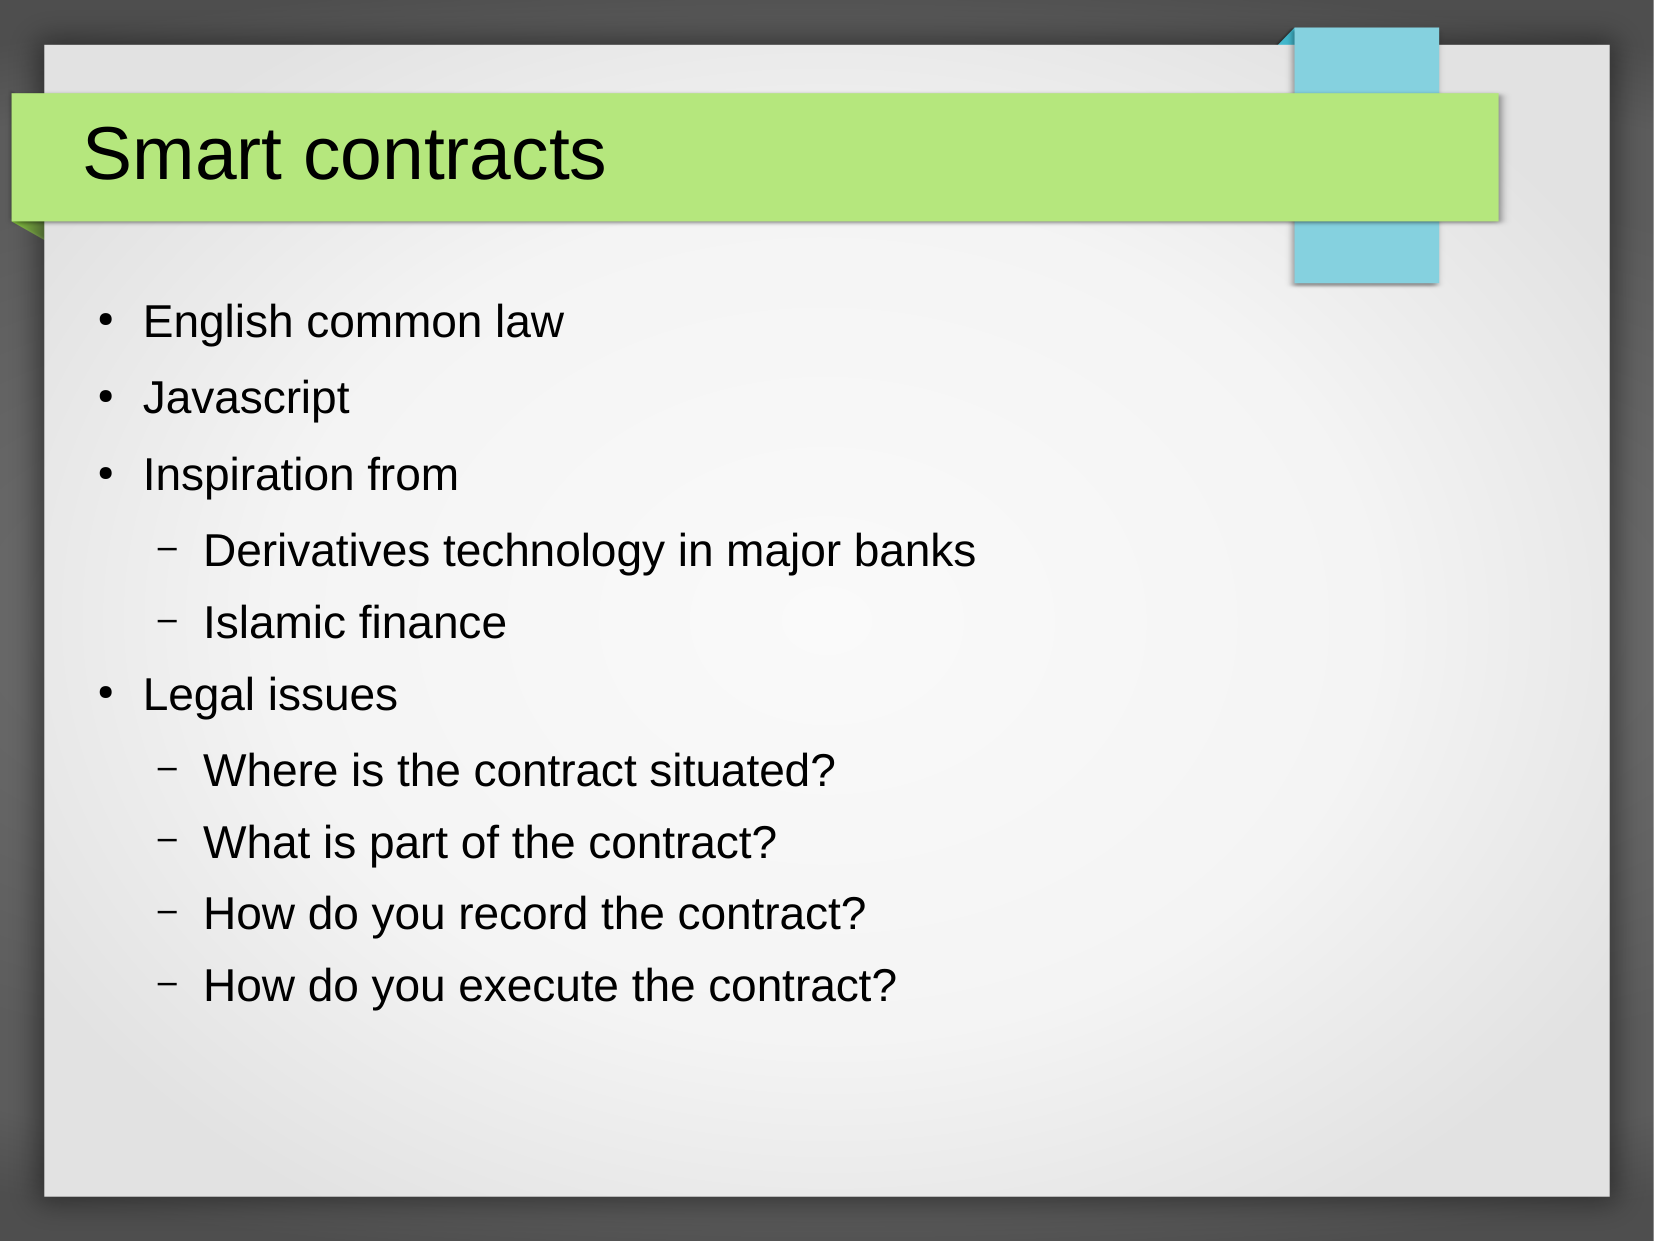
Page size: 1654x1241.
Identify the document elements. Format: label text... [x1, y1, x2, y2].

title Smart contracts [82, 94, 1264, 213]
picture [0, 0, 1654, 1241]
list English common law Javascript Inspiration from Derivatives technology in major banks Islamic finance Legal issues Where is the contract situated? What is part of the contract? How do you record the contract? How do you execute the contract? [82, 295, 1571, 1015]
